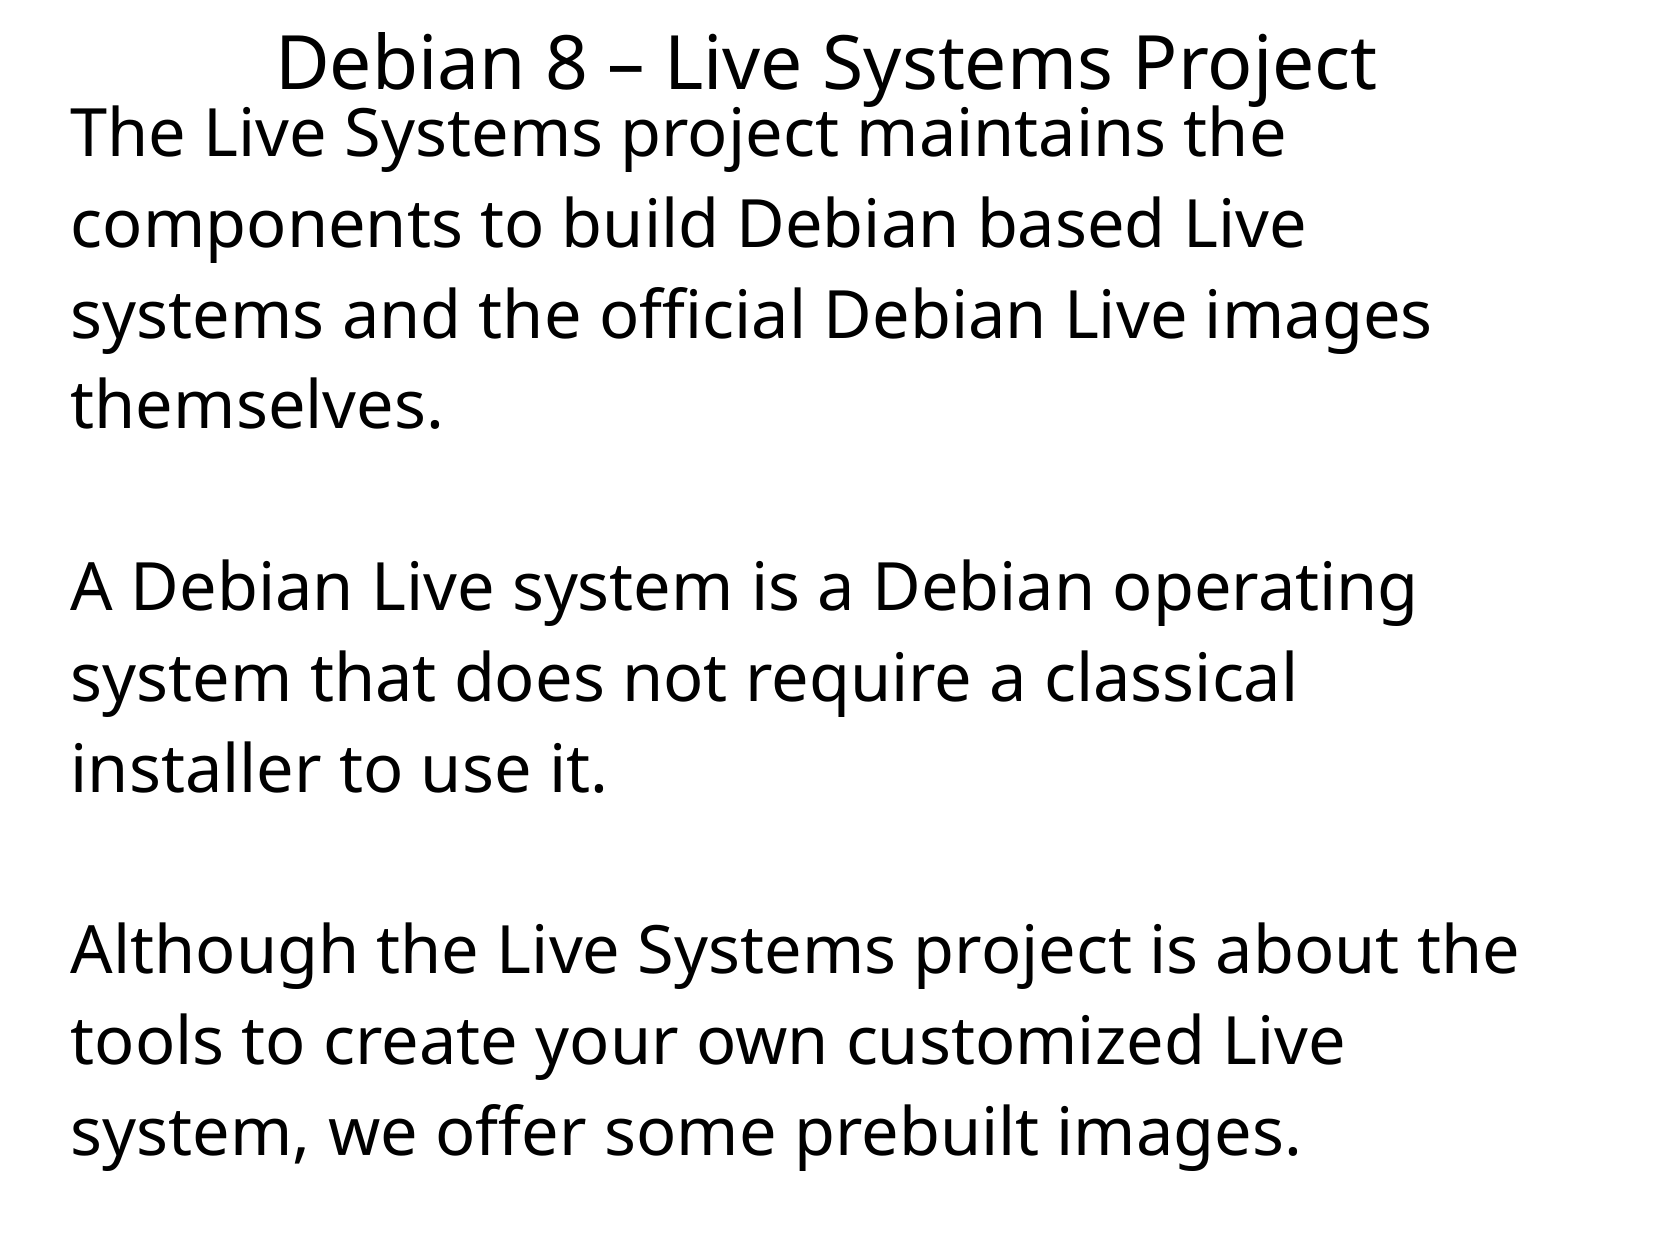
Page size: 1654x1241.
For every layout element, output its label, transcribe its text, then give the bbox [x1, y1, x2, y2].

title Debian 8 – Live Systems Project [82, 13, 1571, 107]
subtitle http://live.debian.net/ The Live Systems project maintains the components to build Debian based Live systems and the official Debian Live images themselves. A Debian Live system is a Debian operating system that does not require a classical installer to use it. Although the Live Systems project is about the tools to create your own customized Live system, we offer some prebuilt images. Commenced live iso's Debian 5.0 February 2009 [70, 134, 1560, 1217]
